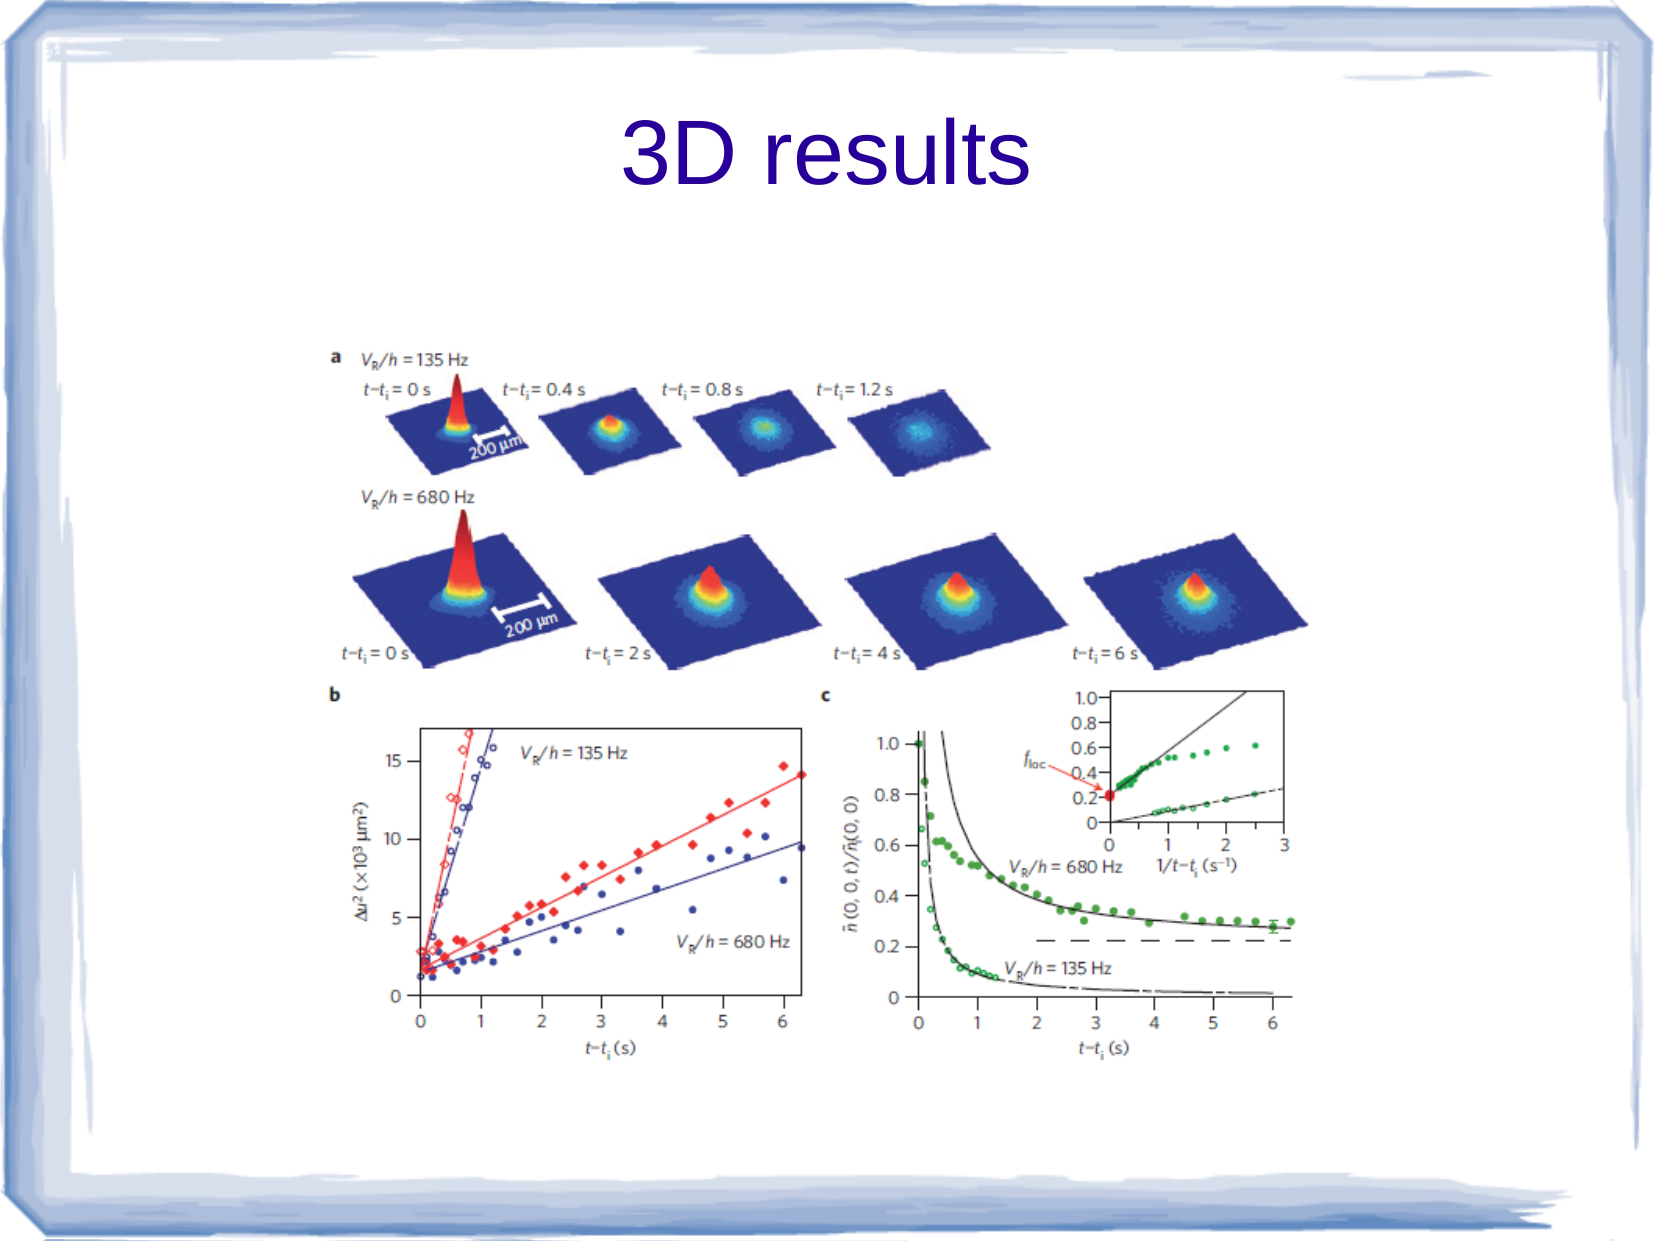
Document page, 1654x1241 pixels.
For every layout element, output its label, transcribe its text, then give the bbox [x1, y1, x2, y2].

picture [0, 0, 1654, 1241]
title 3D results [82, 56, 1571, 250]
